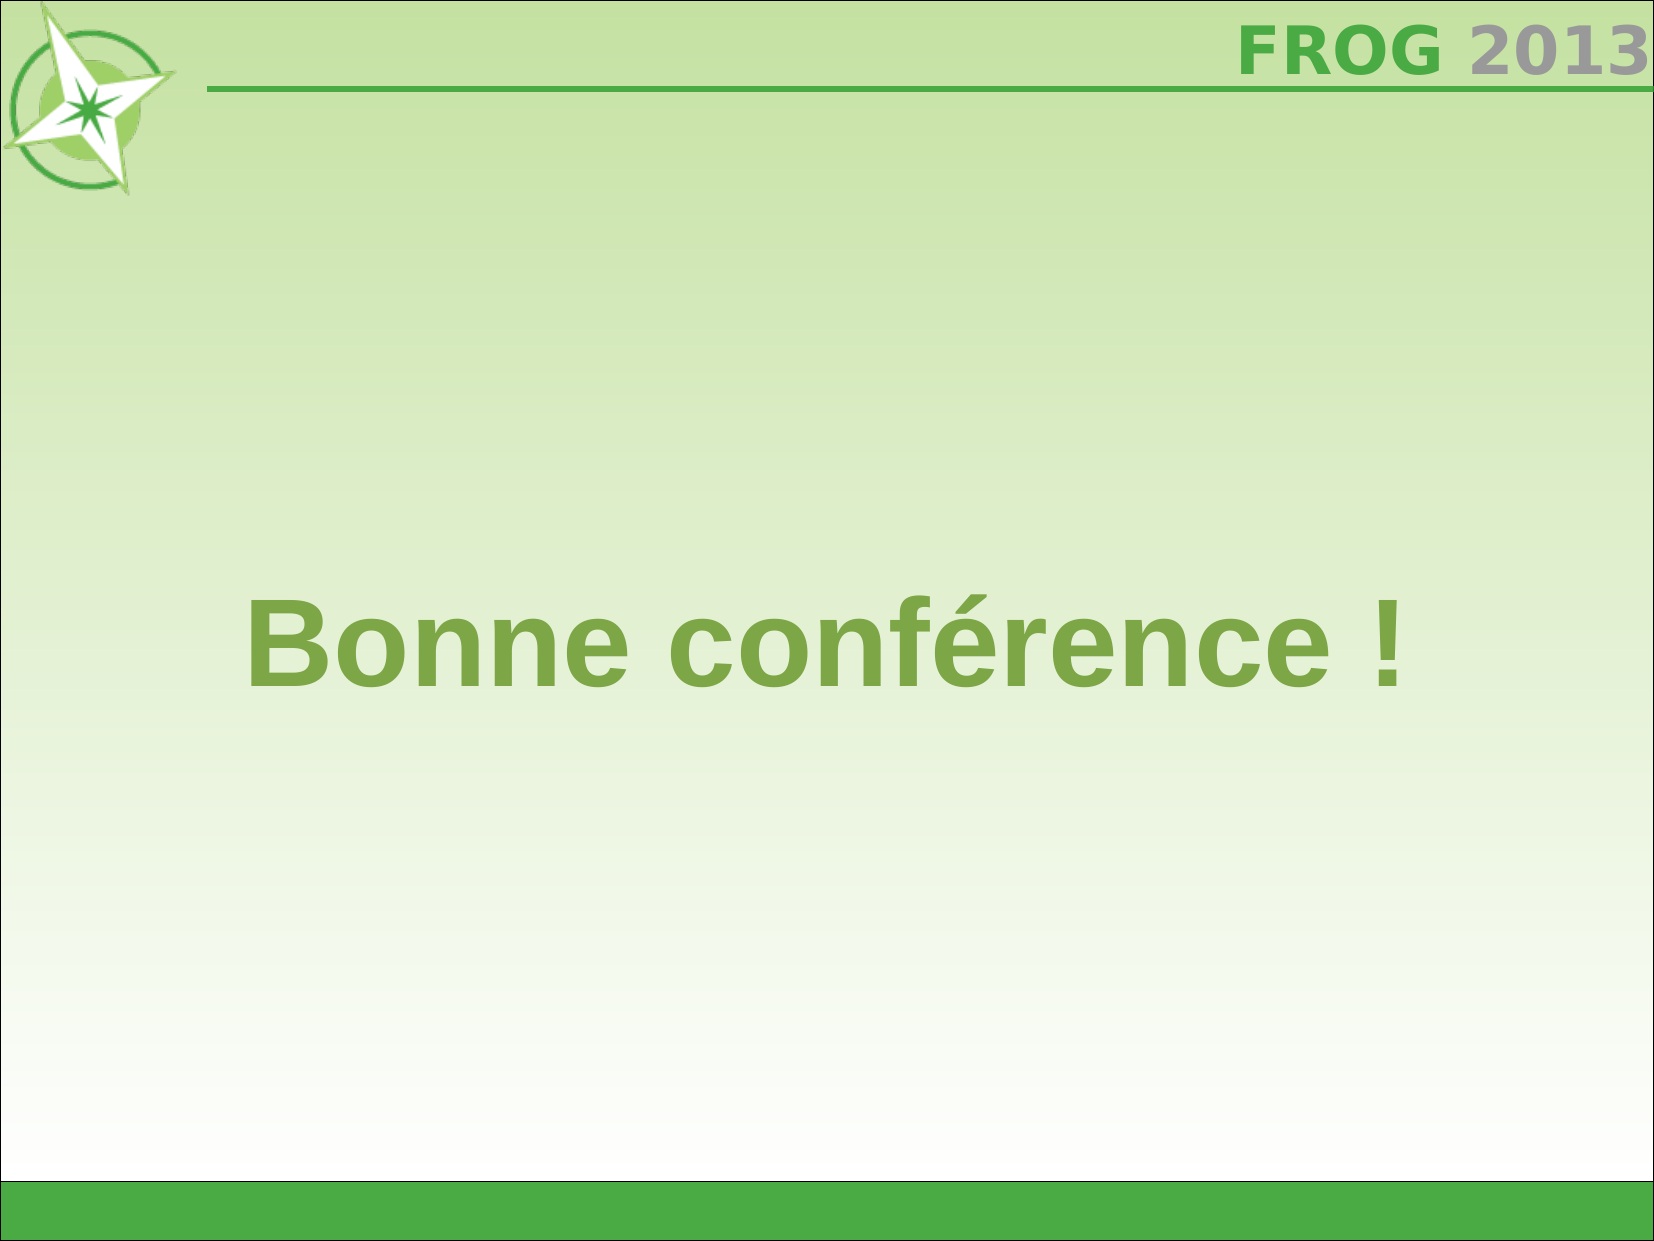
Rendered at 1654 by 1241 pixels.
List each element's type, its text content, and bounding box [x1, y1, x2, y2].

subtitle Bonne conférence ! [82, 177, 1571, 1109]
title FROG 2013 [165, 2, 1654, 101]
picture [2, 0, 178, 197]
